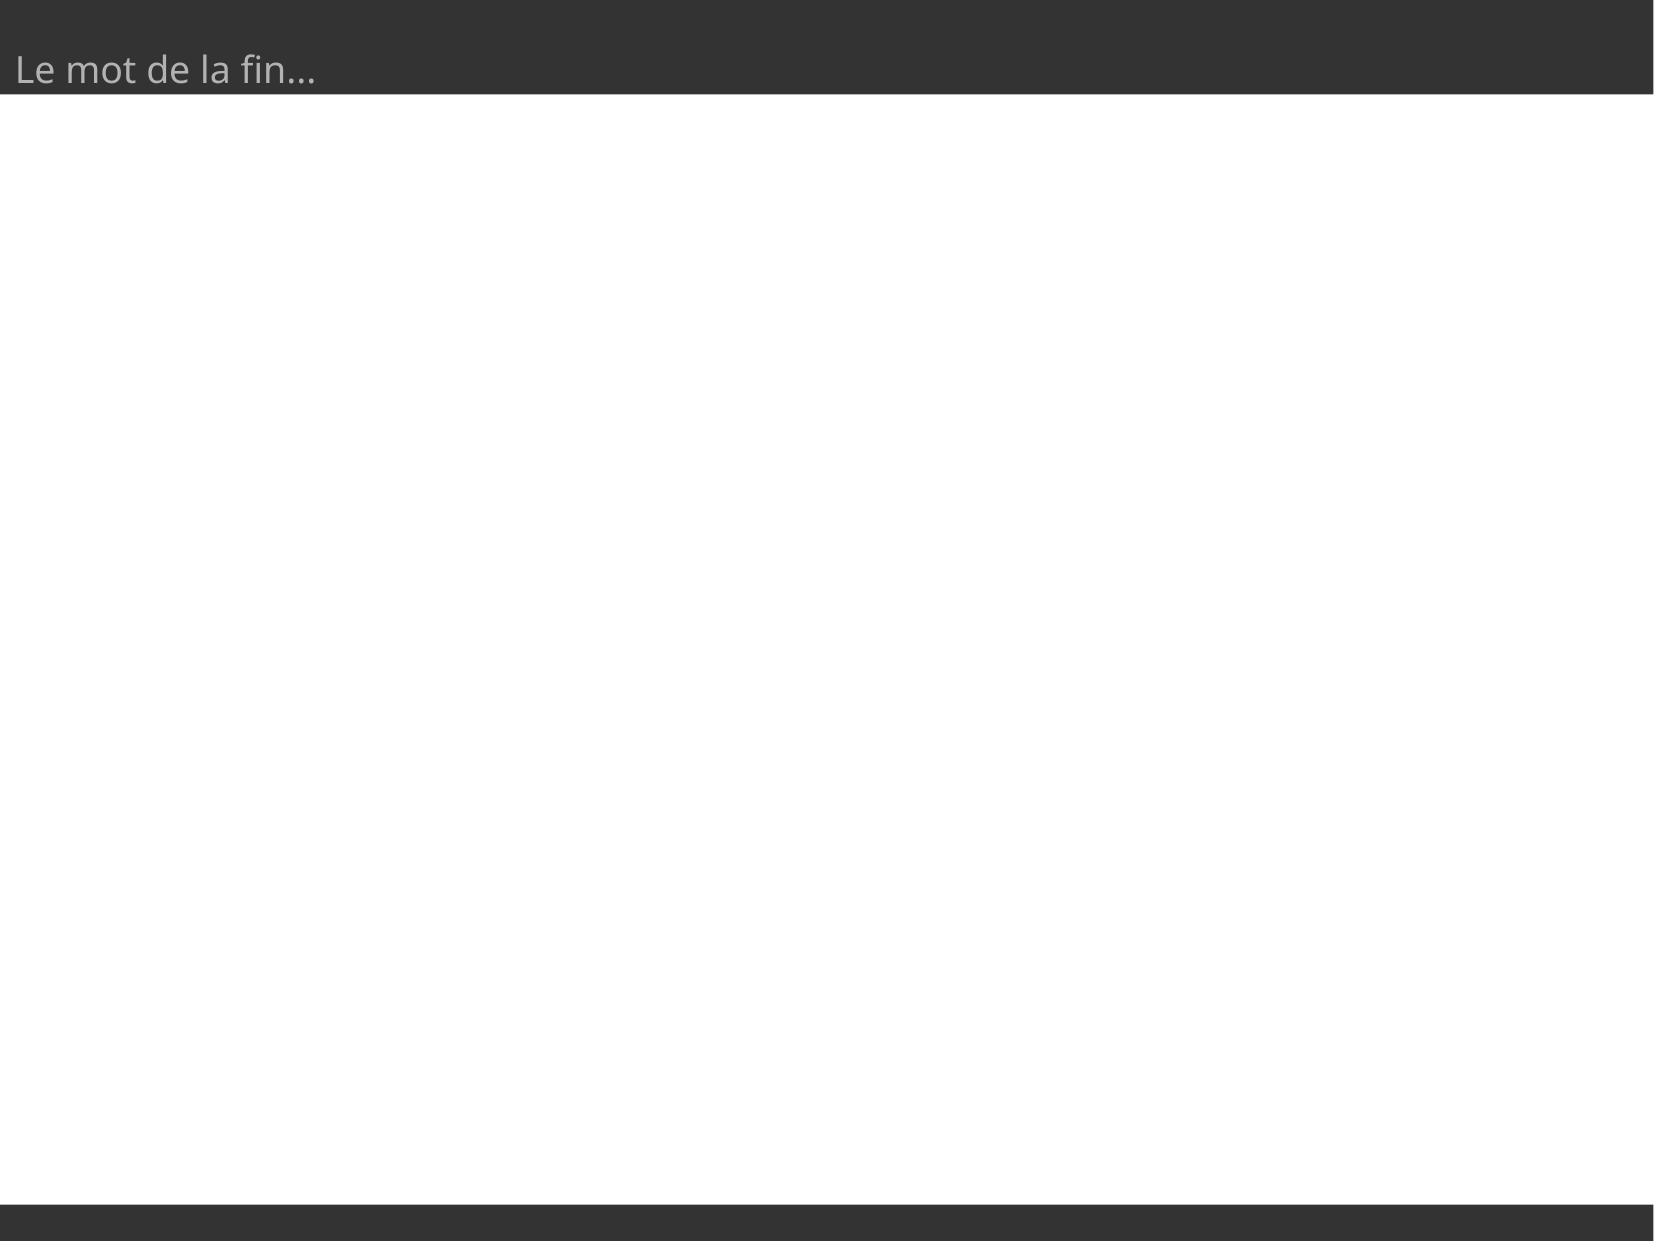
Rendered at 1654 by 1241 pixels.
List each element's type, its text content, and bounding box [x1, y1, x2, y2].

text_box Le mot de la fin... [0, 35, 934, 95]
text_box [0, 1204, 1654, 1241]
text_box [0, 0, 1654, 95]
